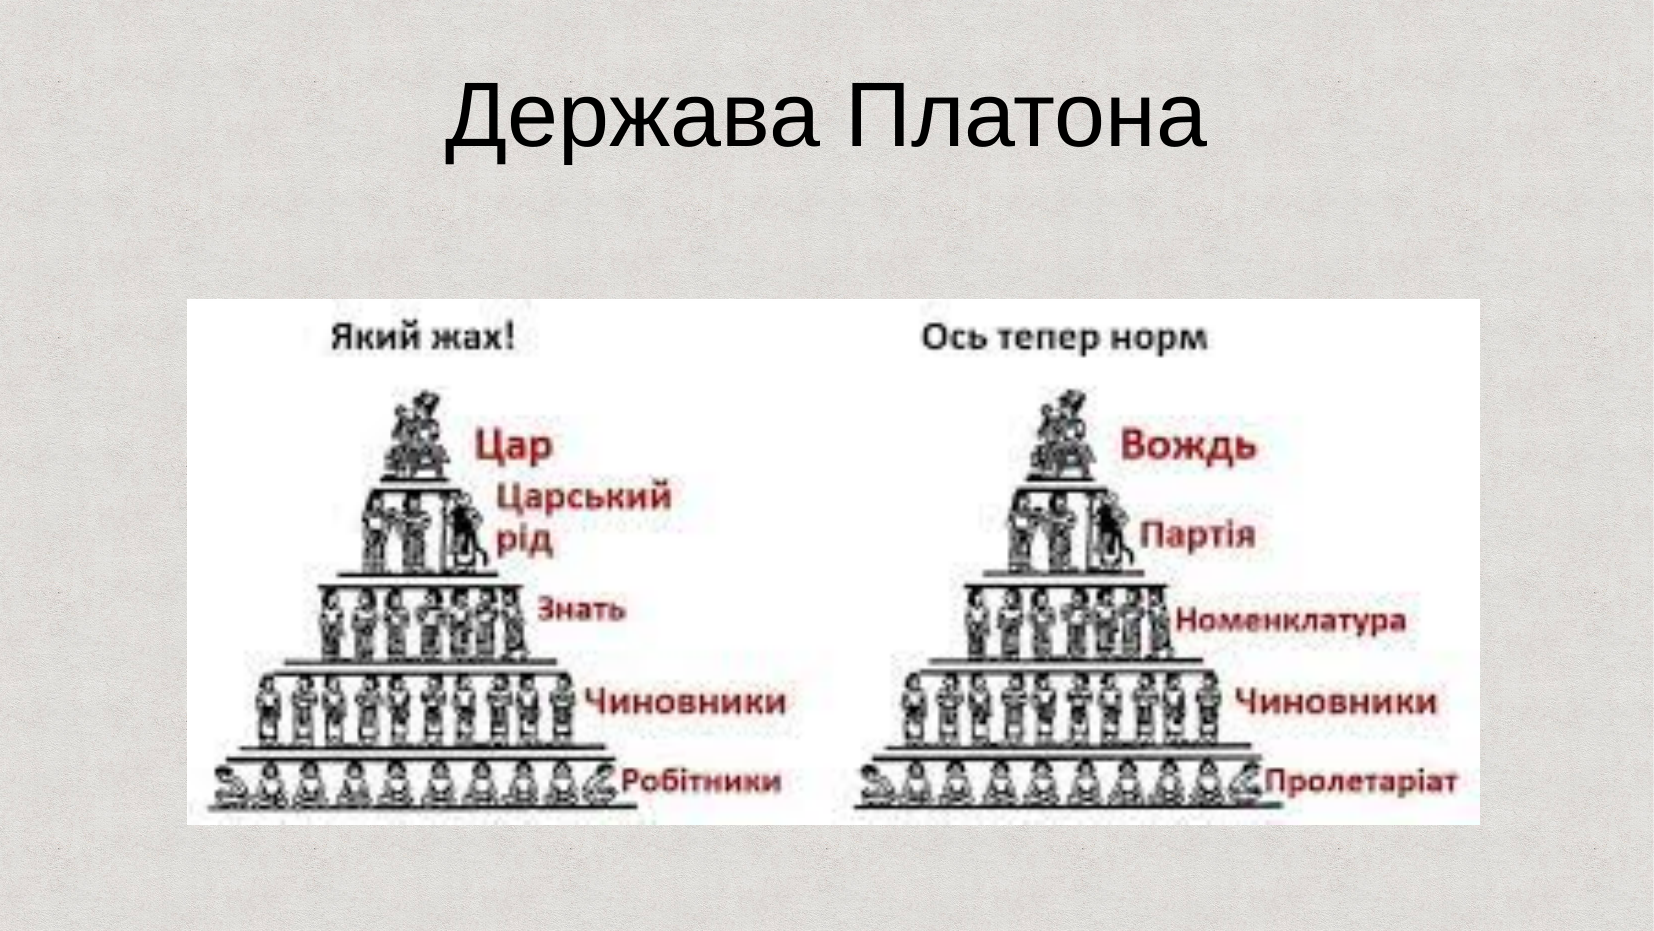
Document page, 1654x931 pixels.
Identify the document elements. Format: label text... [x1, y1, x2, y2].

title Держава Платона [82, 37, 1571, 193]
picture [0, 0, 1654, 931]
